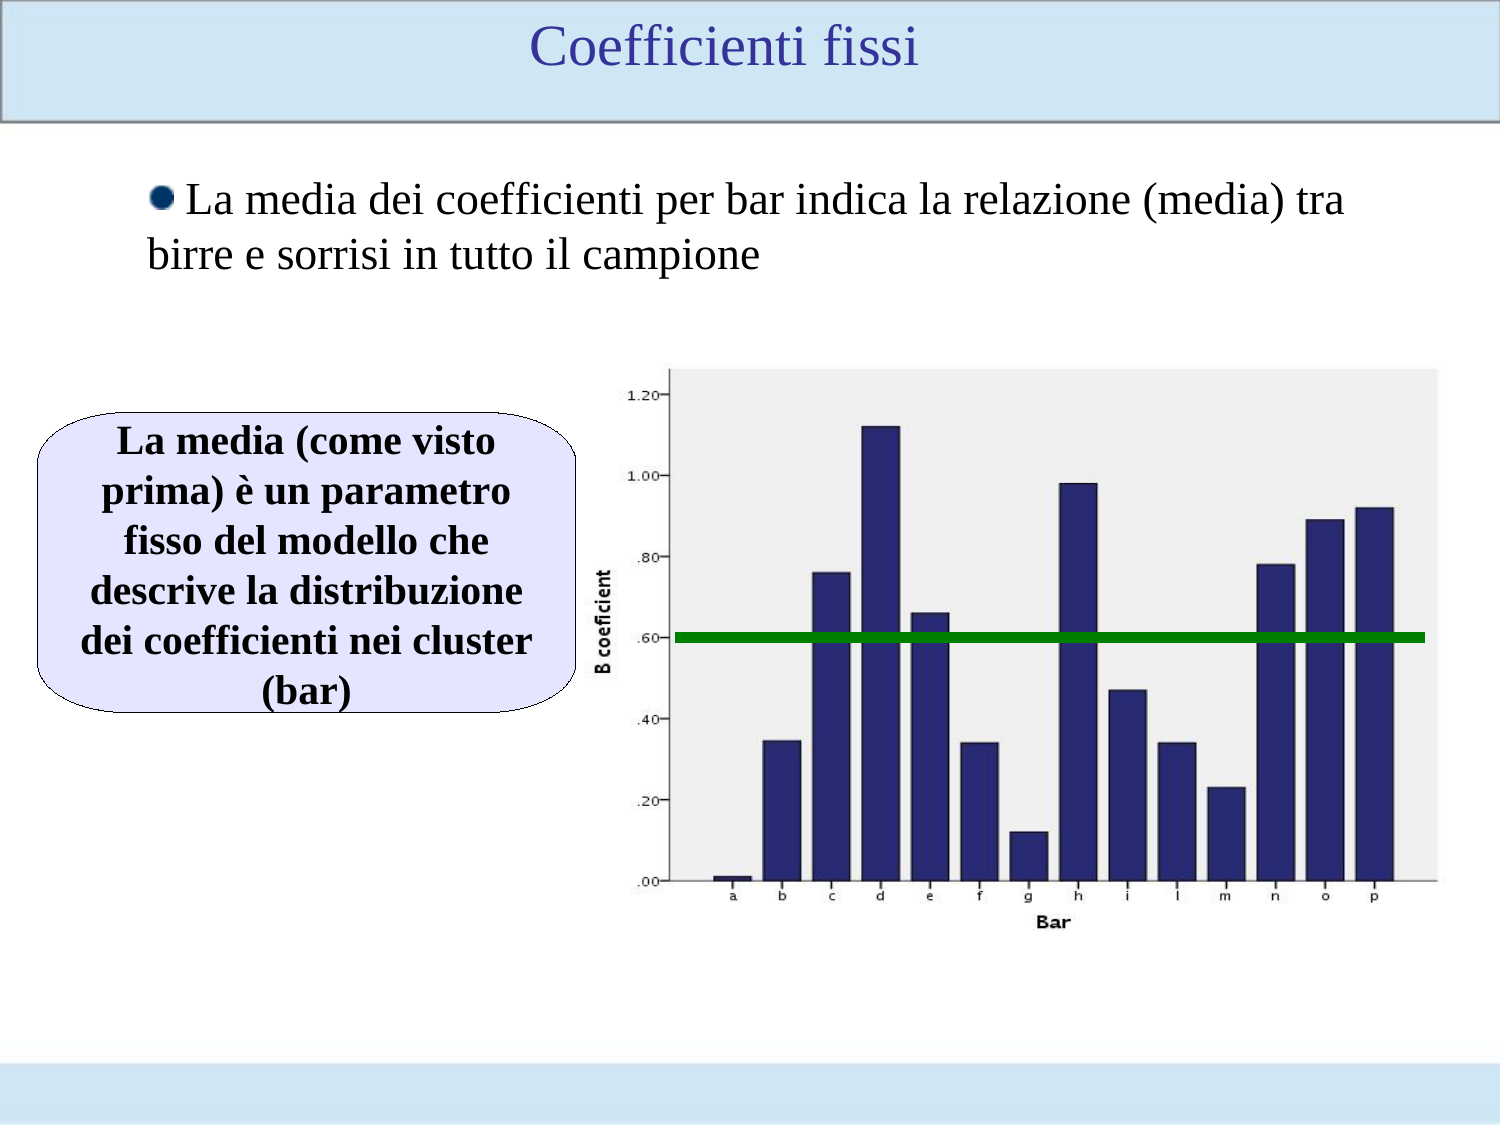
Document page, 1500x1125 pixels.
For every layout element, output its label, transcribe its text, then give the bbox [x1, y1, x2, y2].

text_box La media (come visto prima) è un parametro fisso del modello che descrive la distribuzione dei coefficienti nei cluster (bar) [37, 412, 576, 713]
title Coefficienti fissi [49, 0, 1400, 136]
picture [0, 0, 1500, 1125]
text_box La media dei coefficienti per bar indica la relazione (media) tra birre e sorrisi in tutto il campione [132, 161, 1377, 287]
